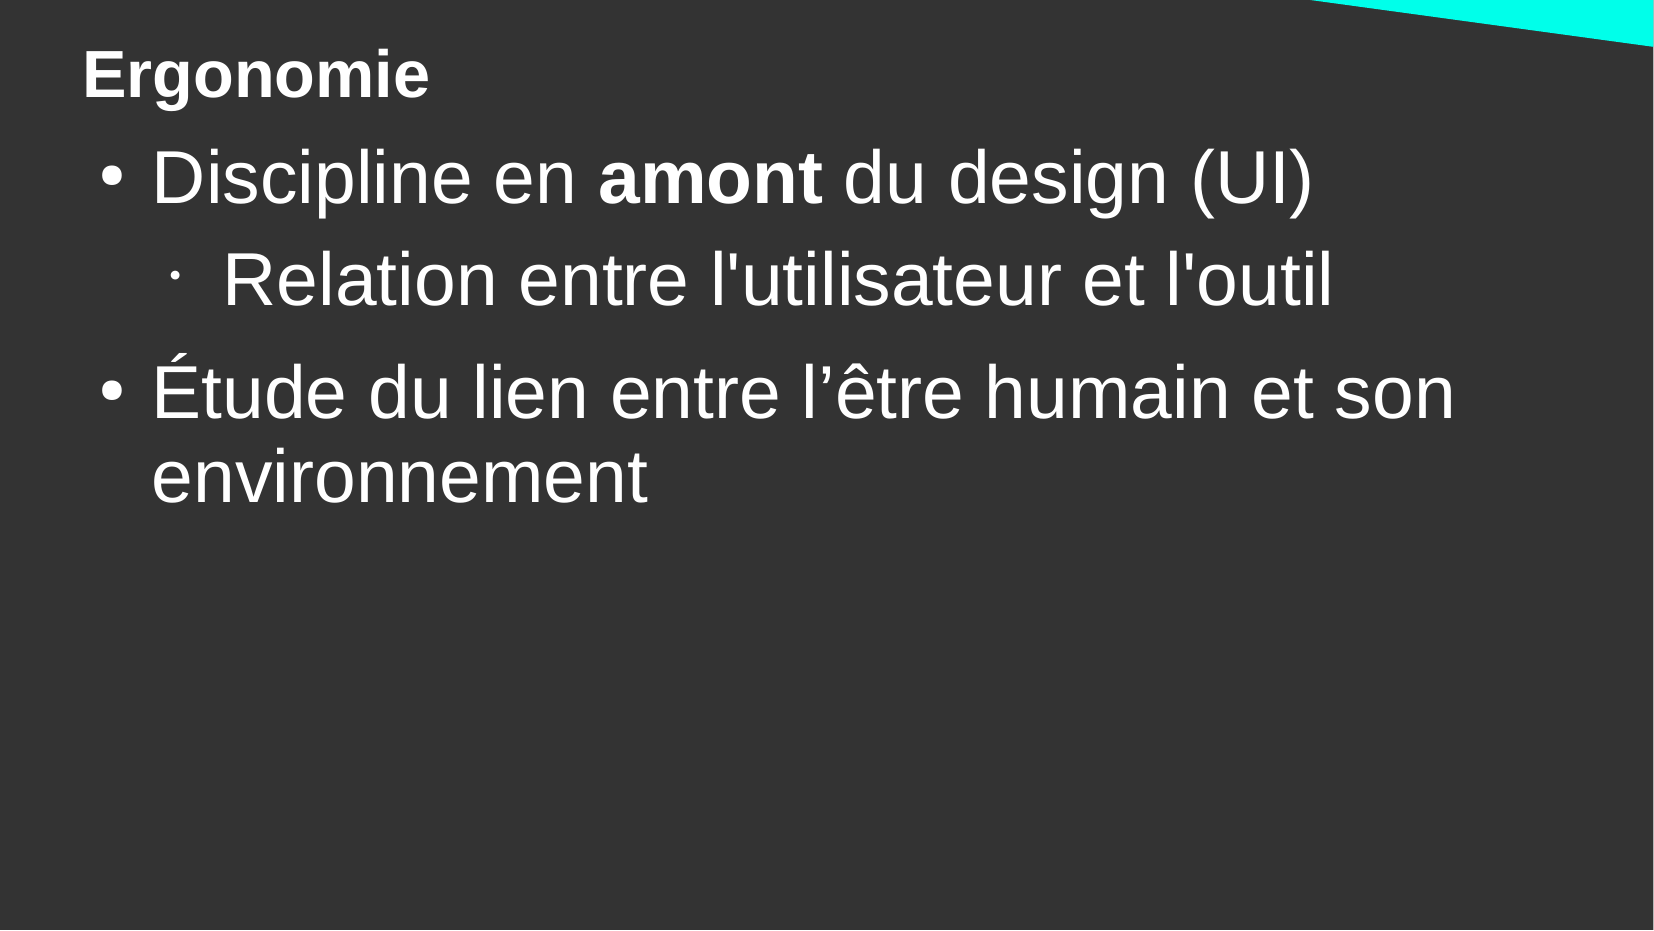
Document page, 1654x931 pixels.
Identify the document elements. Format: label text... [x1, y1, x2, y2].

list Discipline en amont du design (UI) Relation entre l'utilisateur et l'outil Étude du lien entre l’être humain et son environnement [80, 135, 1620, 804]
text_box [1310, 0, 1654, 47]
title Ergonomie [82, 37, 1571, 114]
